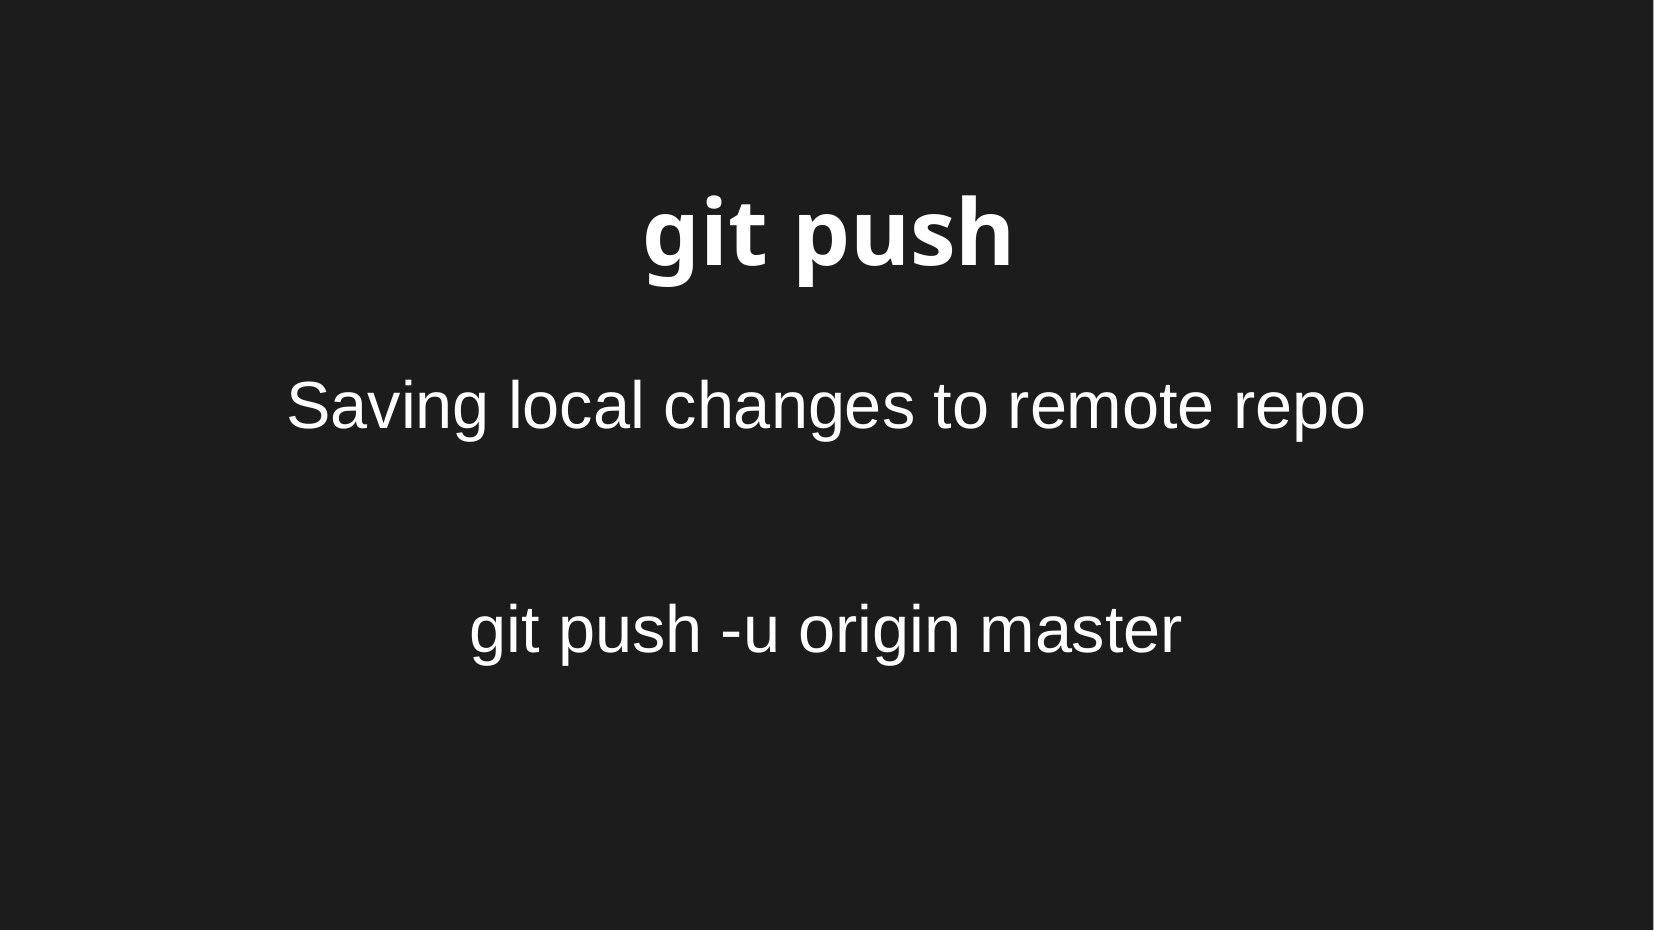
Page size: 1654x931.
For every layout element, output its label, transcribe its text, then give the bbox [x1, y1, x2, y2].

subtitle Saving local changes to remote repo git push -u origin master [82, 248, 1571, 788]
title git push [253, 153, 1406, 248]
